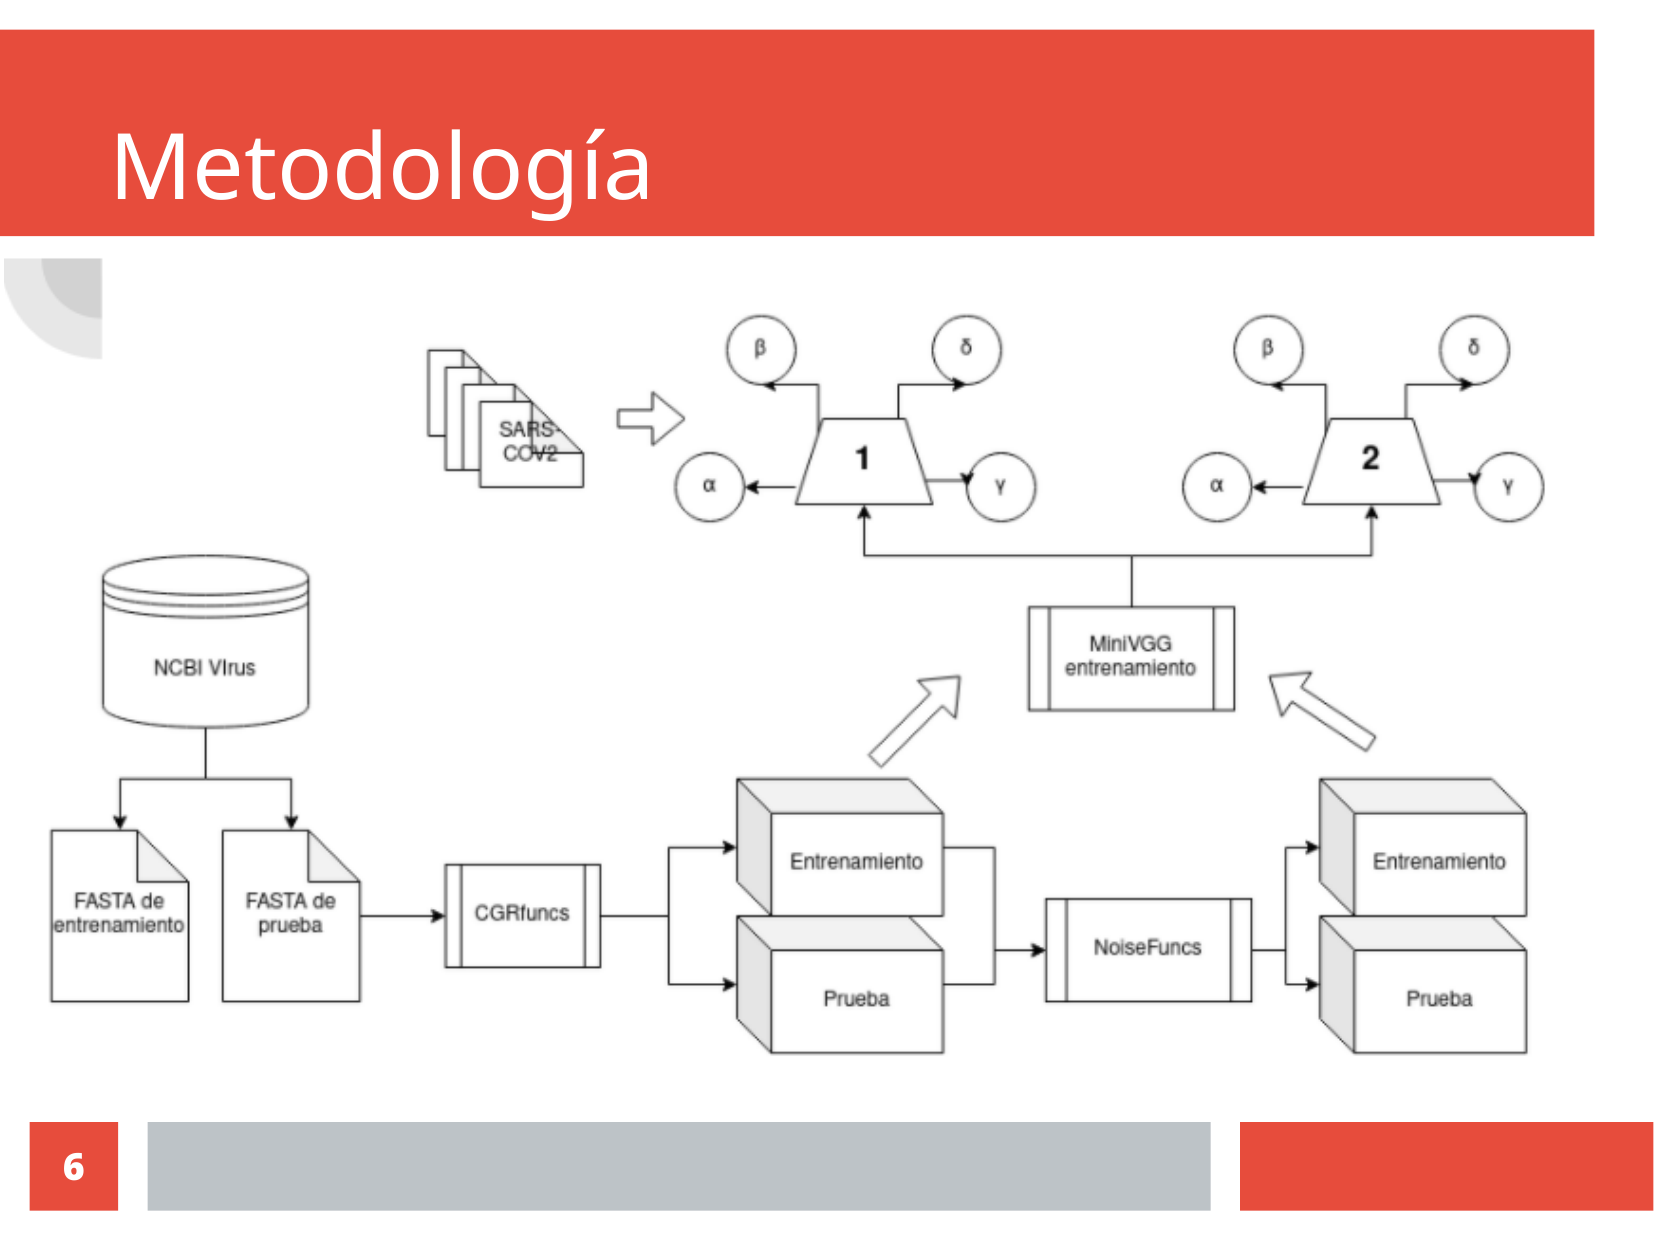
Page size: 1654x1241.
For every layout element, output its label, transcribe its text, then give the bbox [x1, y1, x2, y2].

picture [4, 257, 1583, 1075]
text_box Metodología [94, 94, 1288, 225]
